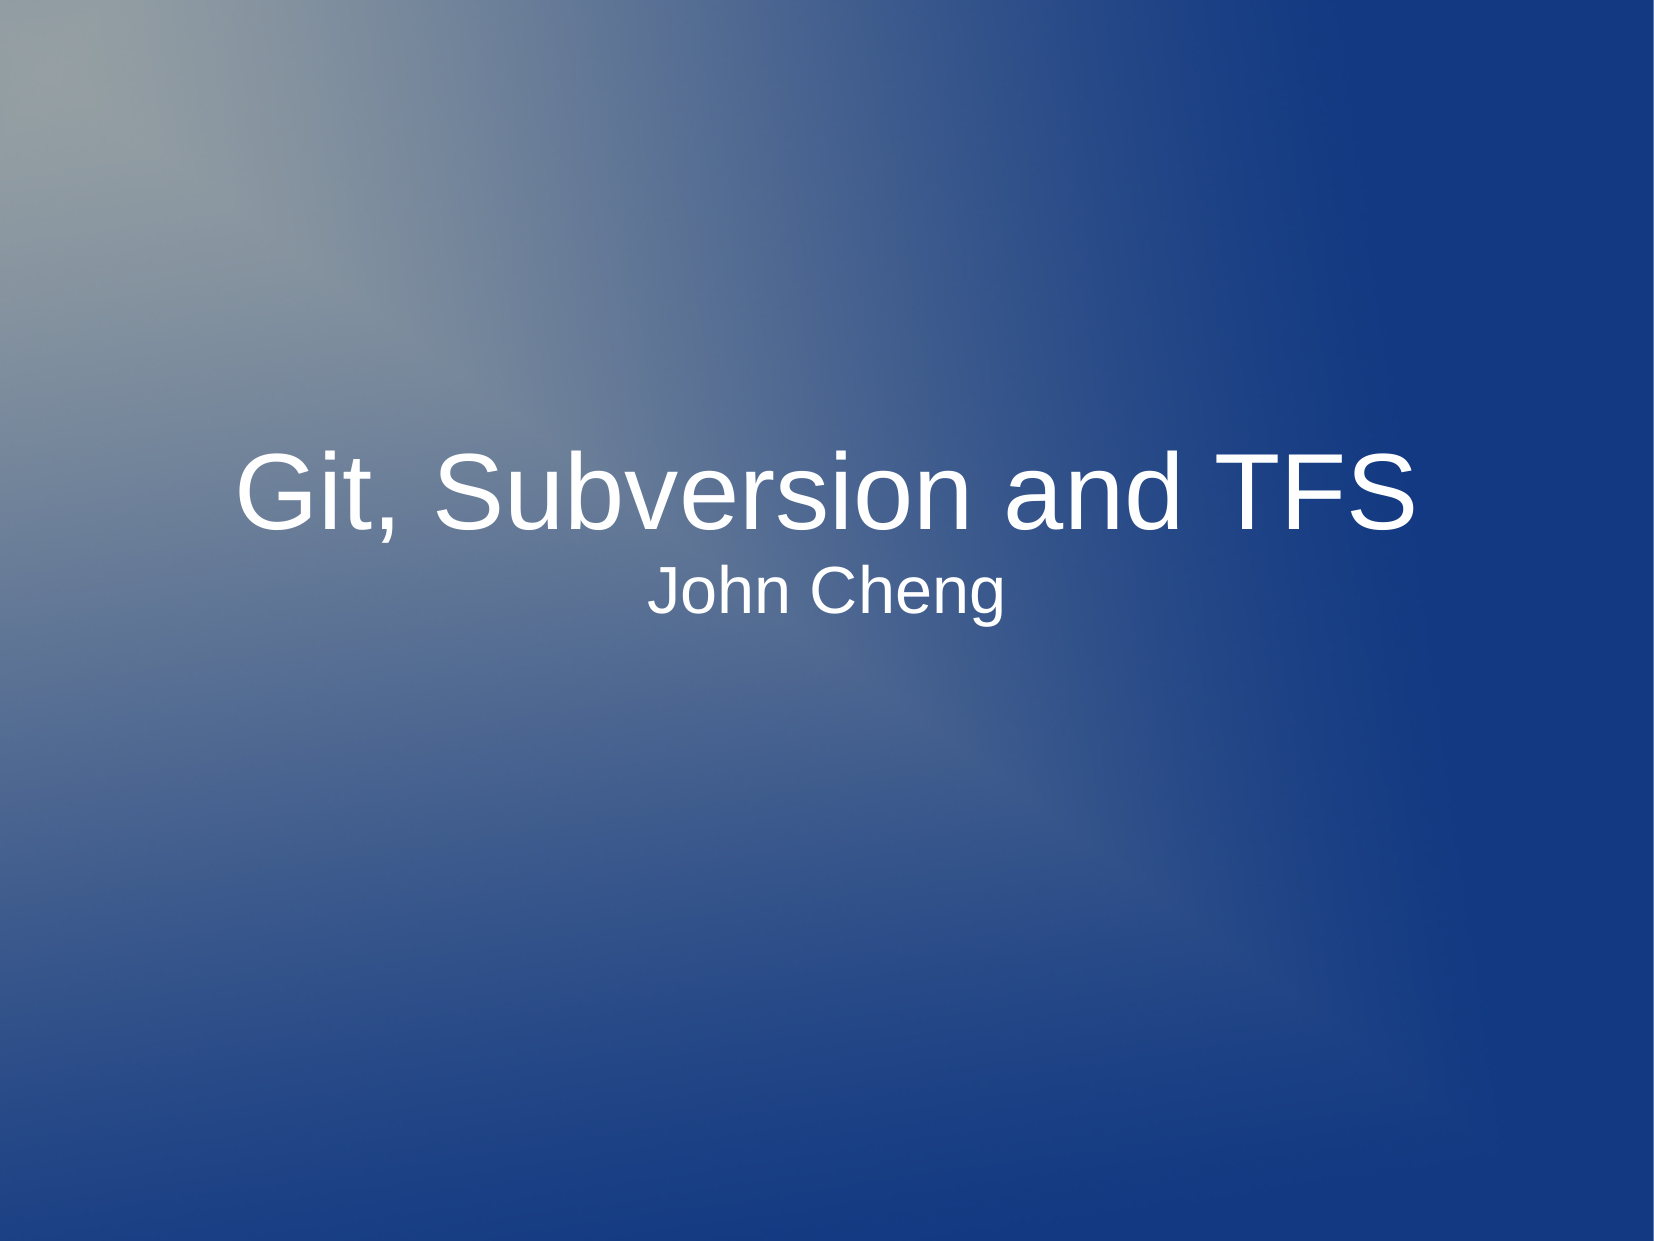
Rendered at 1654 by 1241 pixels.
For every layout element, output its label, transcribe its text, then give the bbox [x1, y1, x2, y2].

picture [0, 0, 1654, 1241]
subtitle Git, Subversion and TFS John Cheng [82, 49, 1571, 1010]
